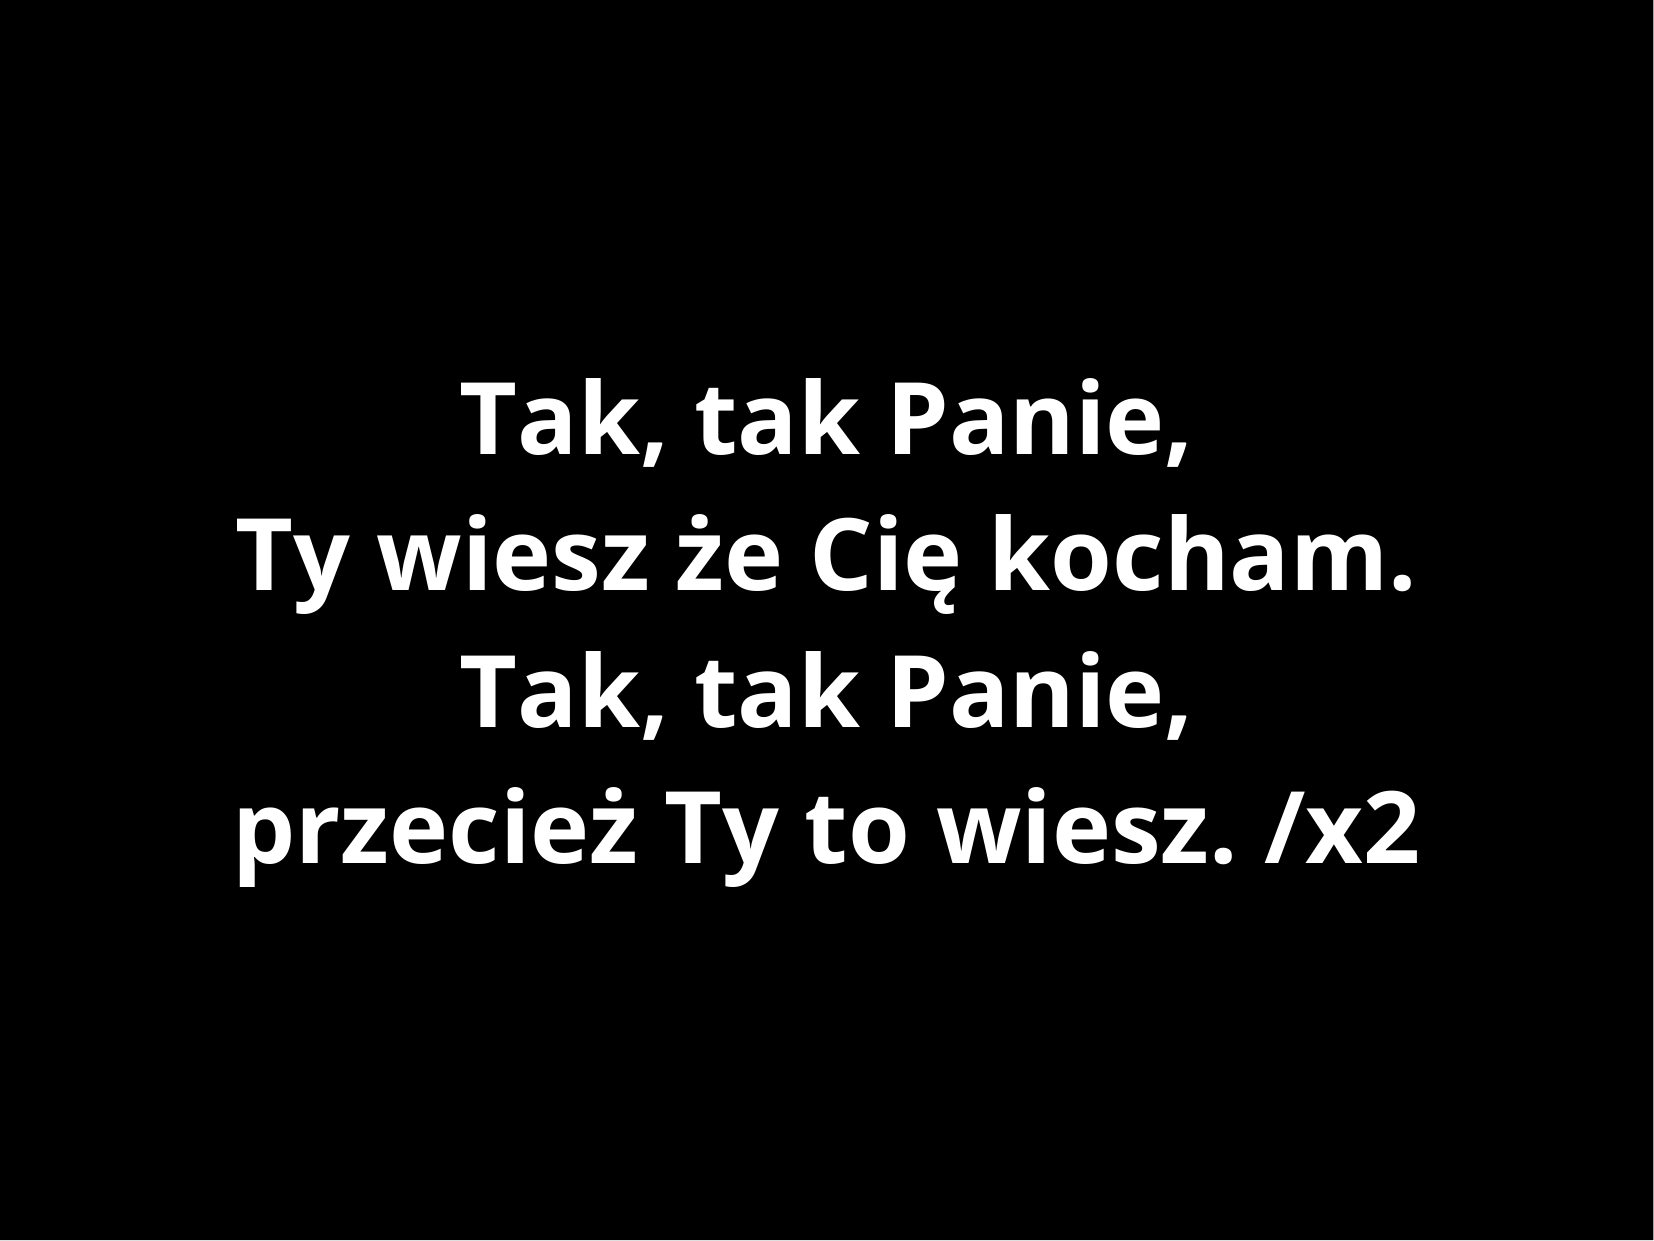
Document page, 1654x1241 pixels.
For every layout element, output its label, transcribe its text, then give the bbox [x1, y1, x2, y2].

title Tak, tak Panie, Ty wiesz że Cię kocham. Tak, tak Panie, przecież Ty to wiesz. /x2 [0, 0, 1654, 1241]
